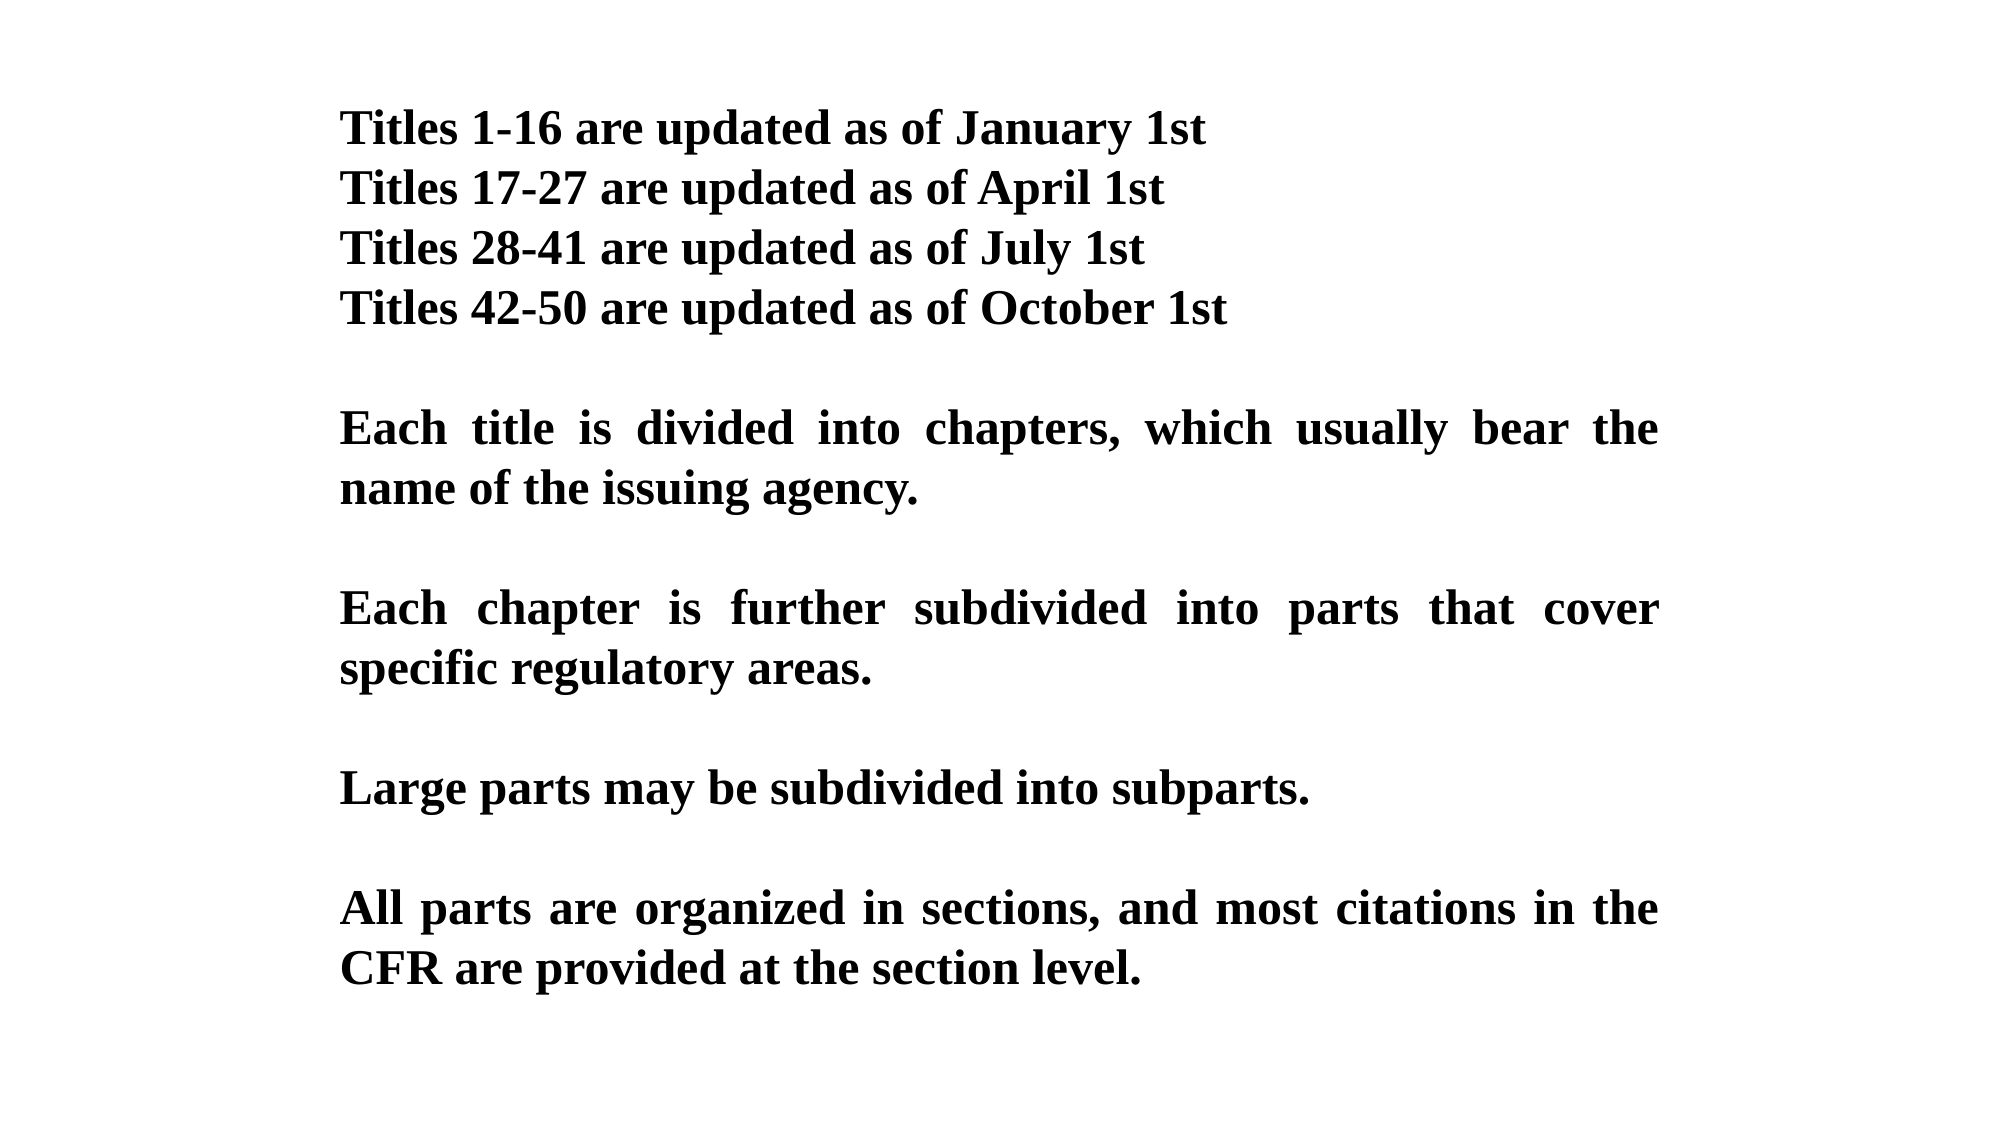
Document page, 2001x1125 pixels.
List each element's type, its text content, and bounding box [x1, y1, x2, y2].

text_box Titles 1-16 are updated as of January 1st Titles 17-27 are updated as of April 1st Titles 28-41 are updated as of July 1st Titles 42-50 are updated as of October 1st Each title is divided into chapters, which usually bear the name of the issuing agency. Each chapter is further subdivided into parts that cover specific regulatory areas. Large parts may be subdivided into subparts. All parts are organized in sections, and most citations in the CFR are provided at the section level. [324, 87, 1675, 1063]
